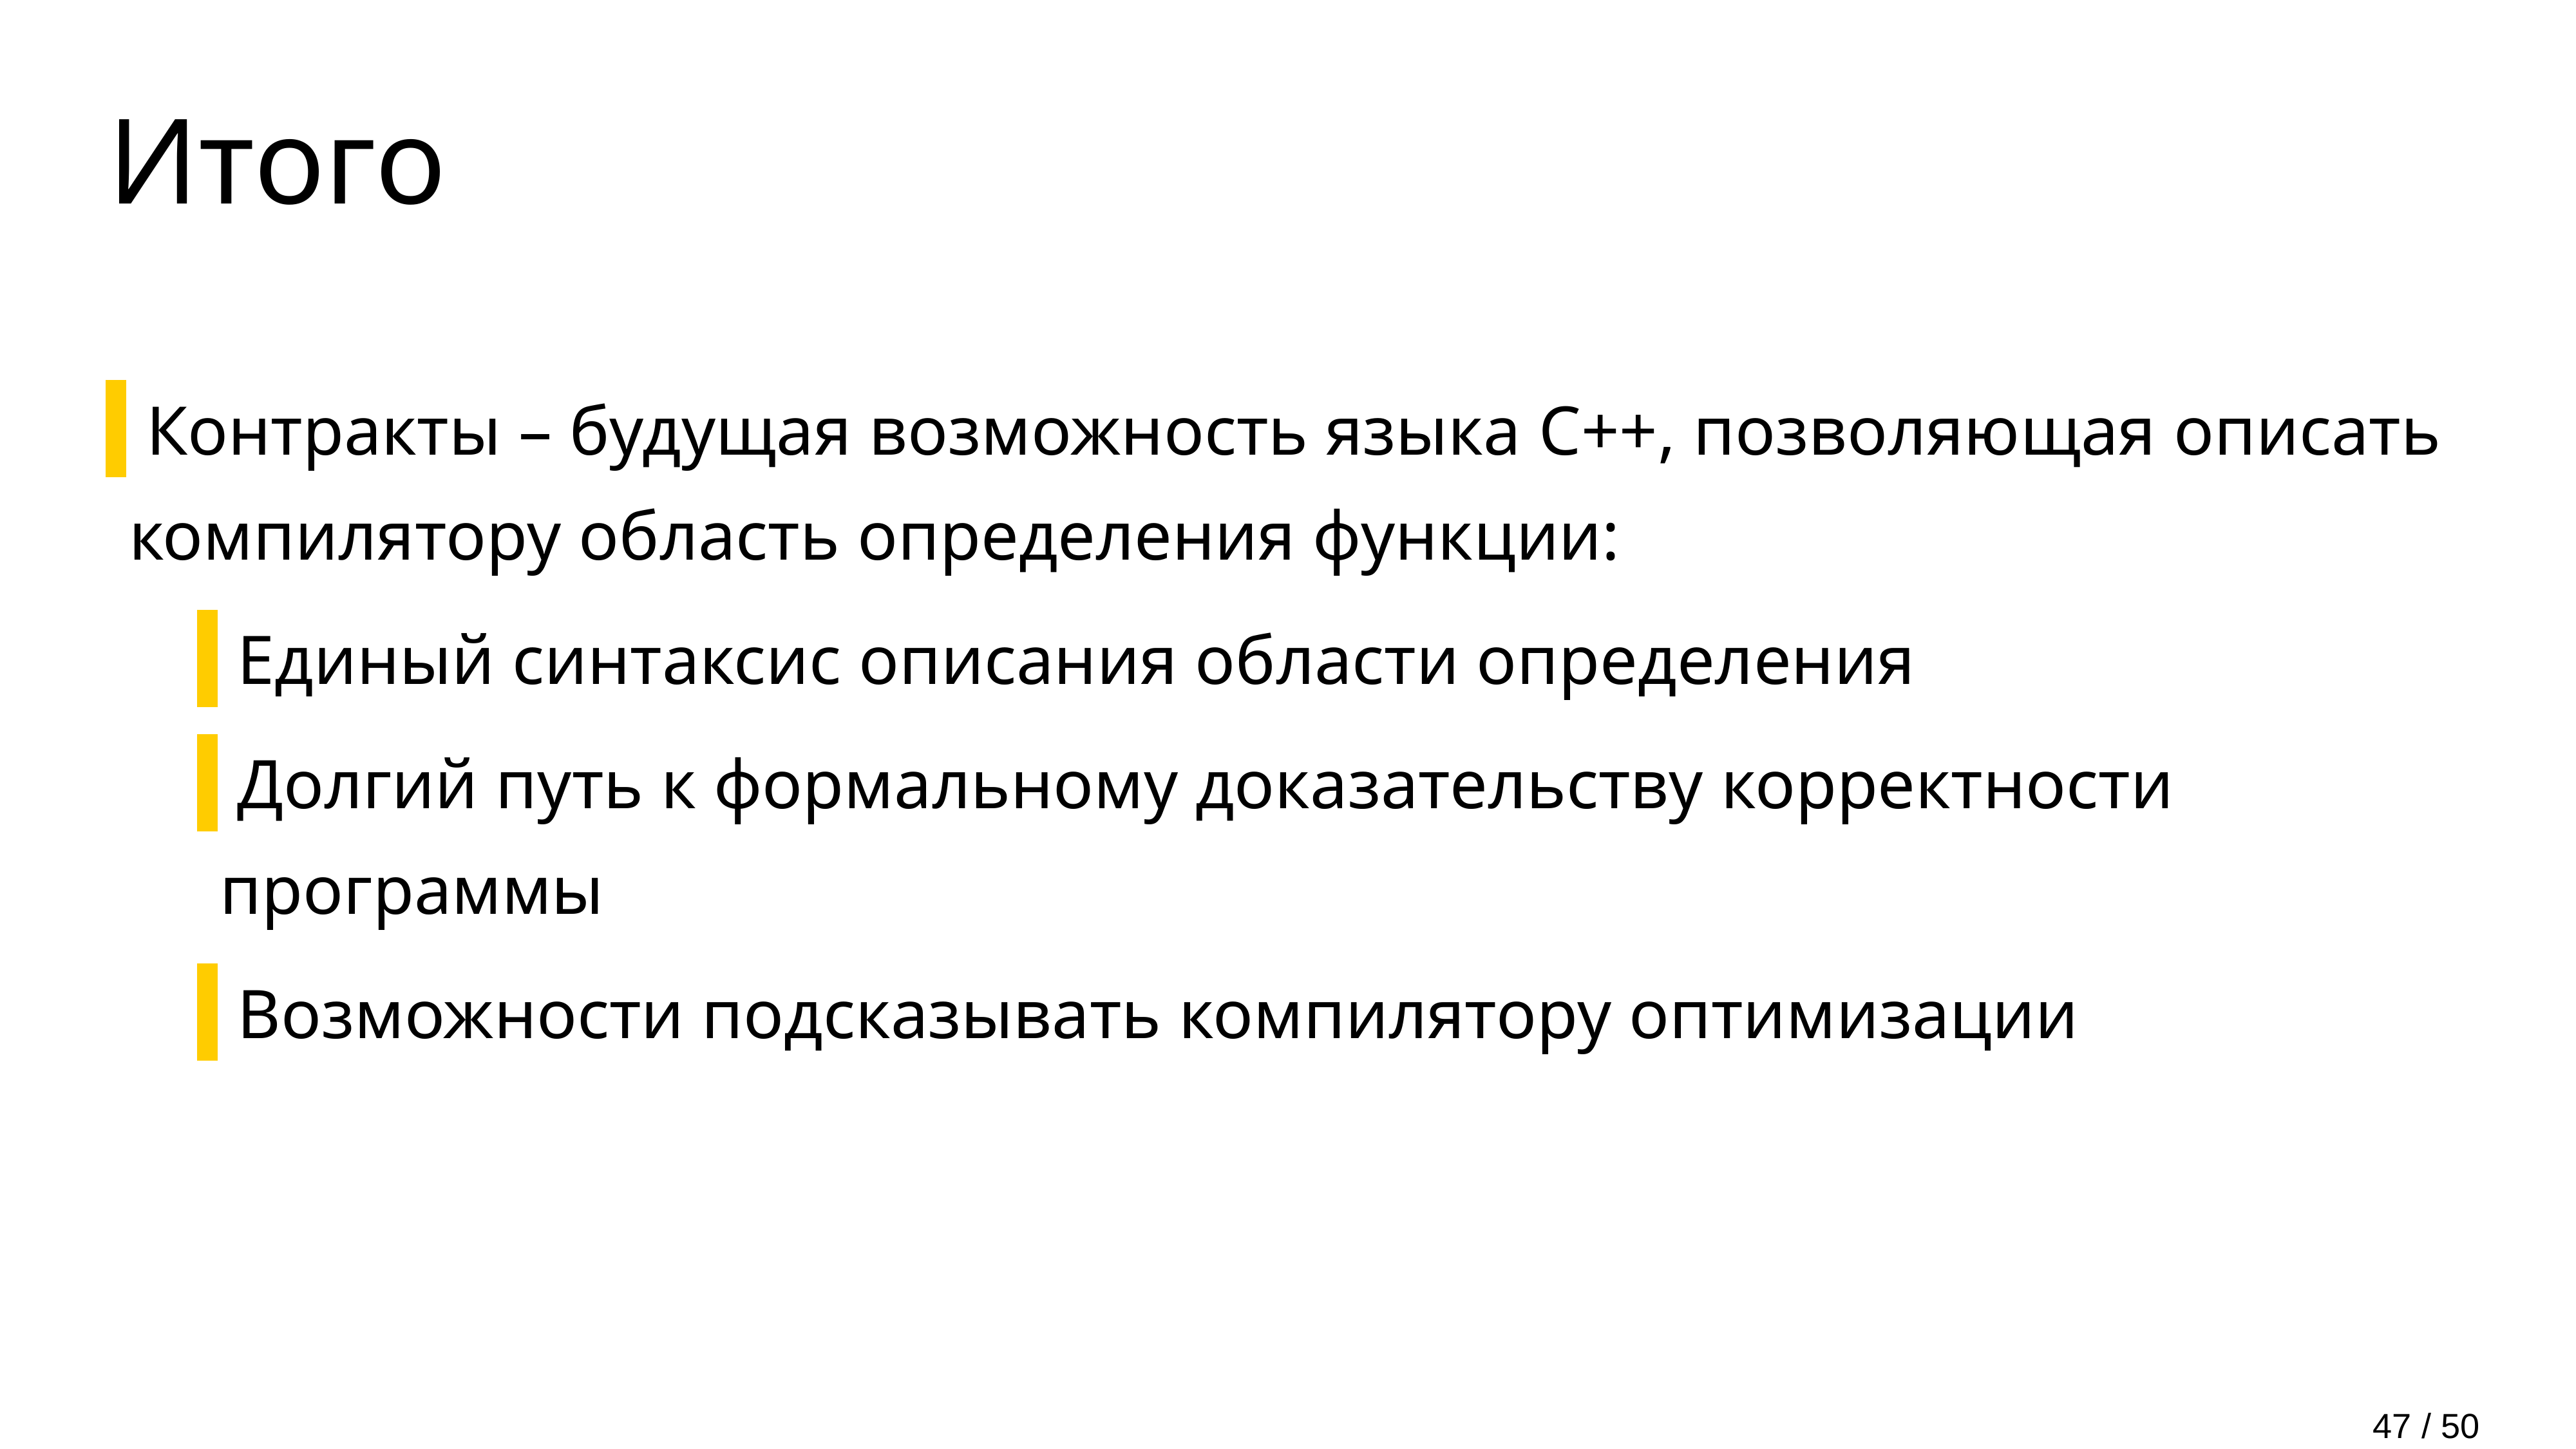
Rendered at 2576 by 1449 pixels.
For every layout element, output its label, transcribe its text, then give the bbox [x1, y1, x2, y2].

title Итого [108, 80, 2468, 242]
text_box Контракты – будущая возможность языка С++, позволяющая описать компилятору область определения функции: Единый синтаксис описания области определения Долгий путь к формальному доказательству корректности программы Возможности подсказывать компилятору оптимизации [96, 364, 2512, 1419]
text_box <number> / 50 [2363, 1402, 2576, 1449]
